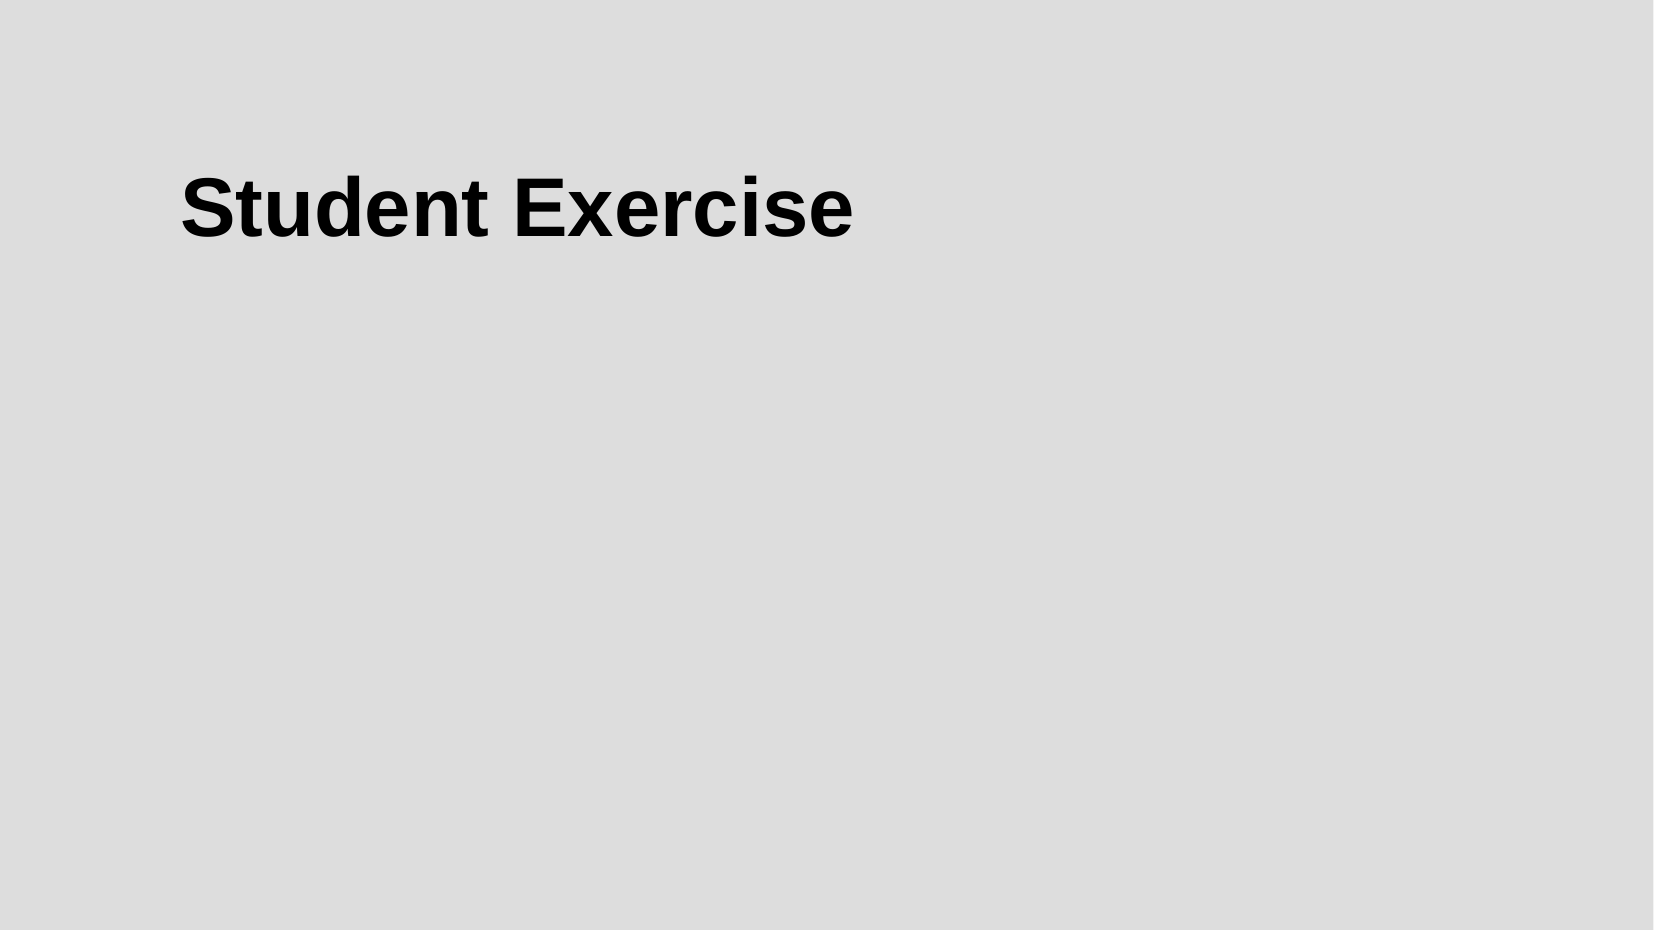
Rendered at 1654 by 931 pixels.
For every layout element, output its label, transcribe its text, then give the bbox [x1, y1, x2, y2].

text_box [0, 0, 1654, 931]
text_box Student Exercise [165, 153, 945, 262]
